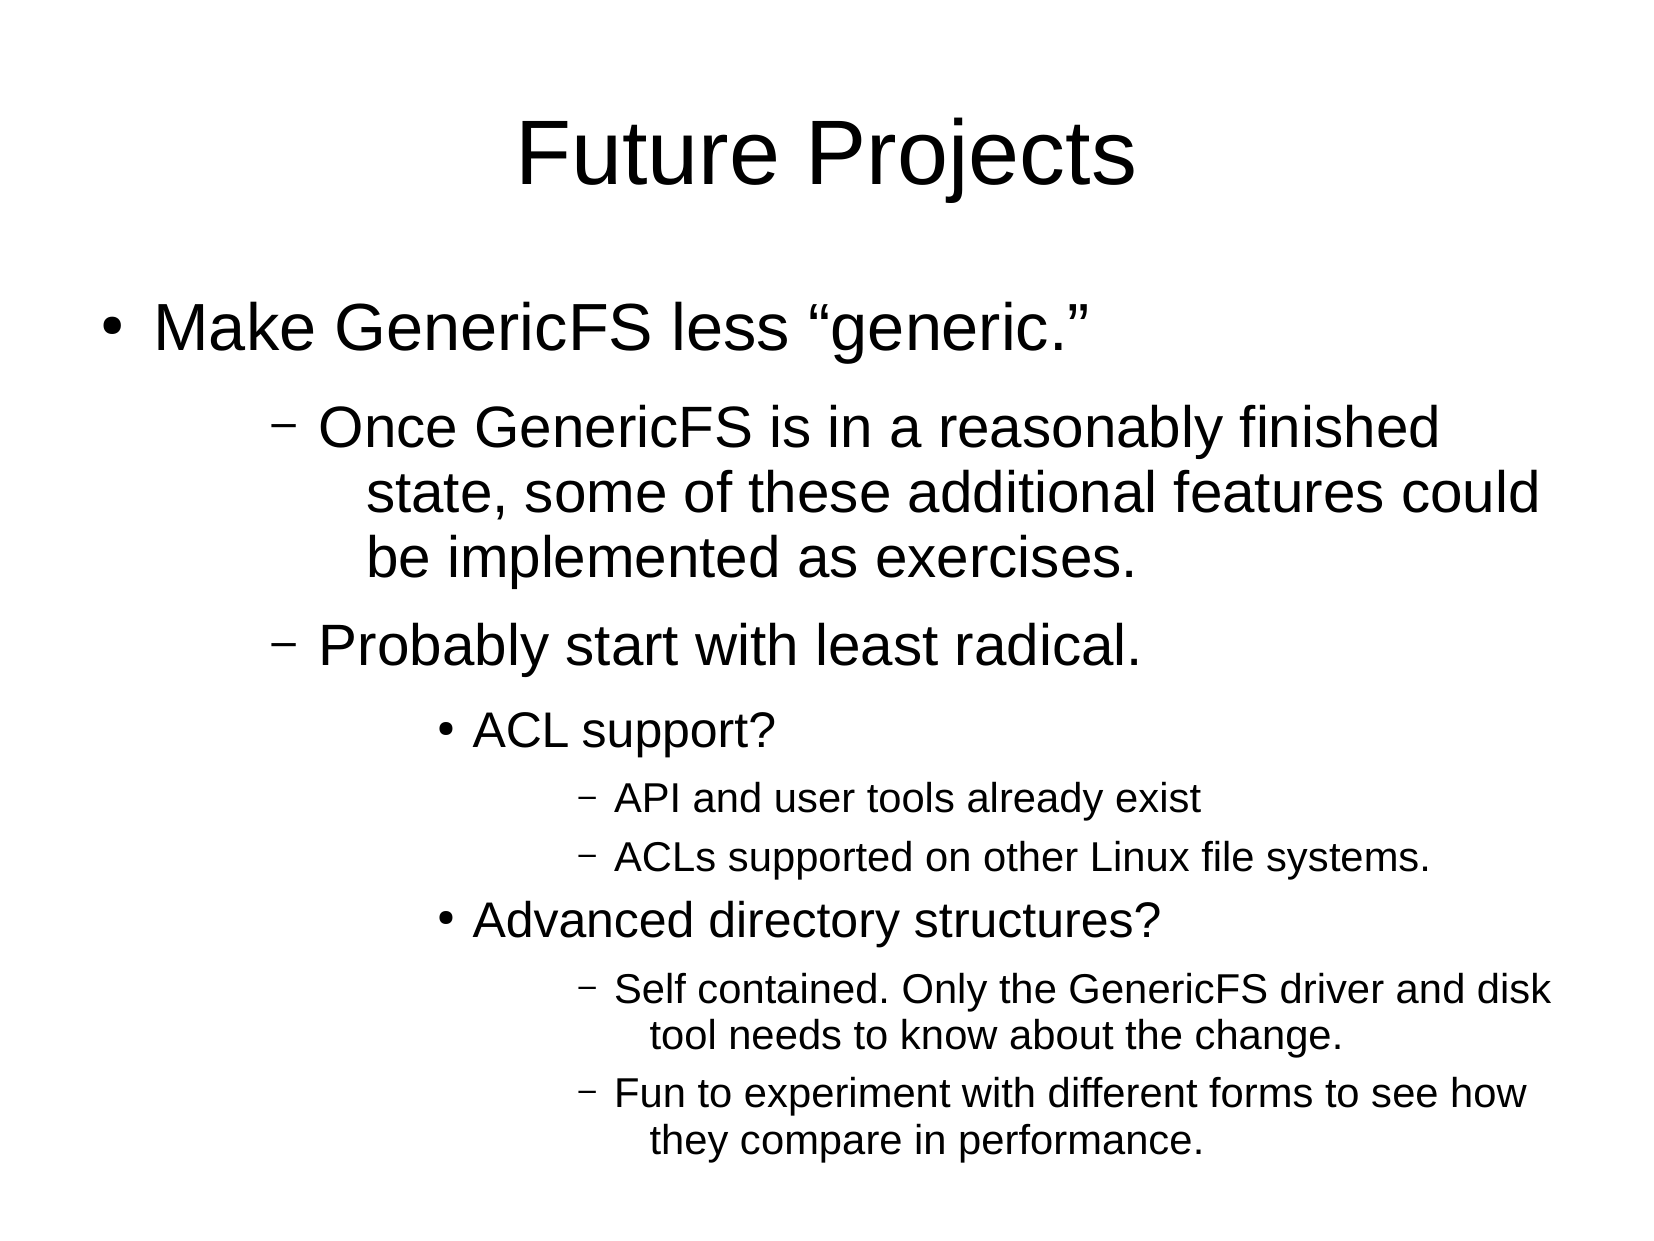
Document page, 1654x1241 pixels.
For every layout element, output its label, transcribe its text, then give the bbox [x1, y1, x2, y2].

title Future Projects [82, 56, 1571, 250]
list Make GenericFS less “generic.” Once GenericFS is in a reasonably finished state, some of these additional features could be implemented as exercises. Probably start with least radical. ACL support? API and user tools already exist ACLs supported on other Linux file systems. Advanced directory structures? Self contained. Only the GenericFS driver and disk tool needs to know about the change. Fun to experiment with different forms to see how they compare in performance. [82, 290, 1571, 1164]
